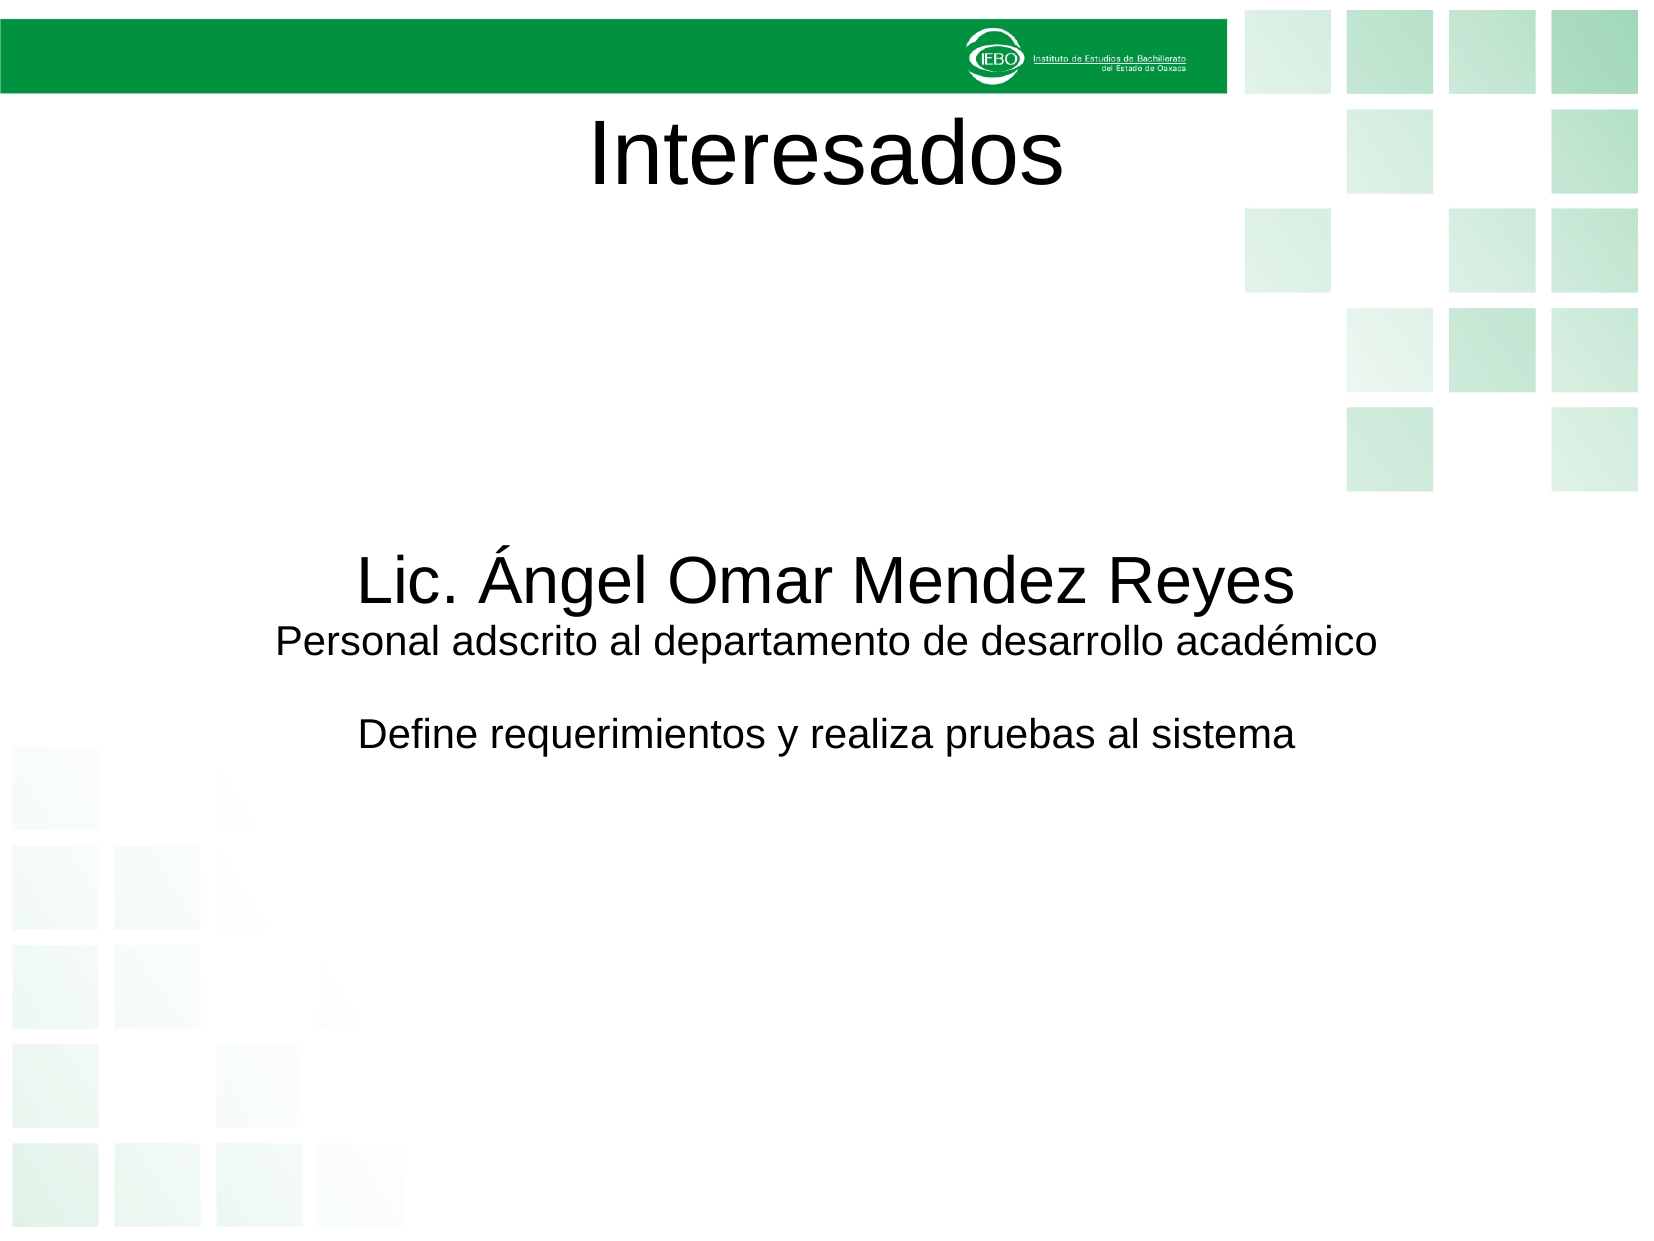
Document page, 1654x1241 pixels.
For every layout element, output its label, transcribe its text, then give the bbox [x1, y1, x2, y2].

picture [0, 0, 1654, 1241]
subtitle Lic. Ángel Omar Mendez Reyes Personal adscrito al departamento de desarrollo académico Define requerimientos y realiza pruebas al sistema [82, 290, 1571, 1010]
title Interesados [82, 49, 1571, 257]
